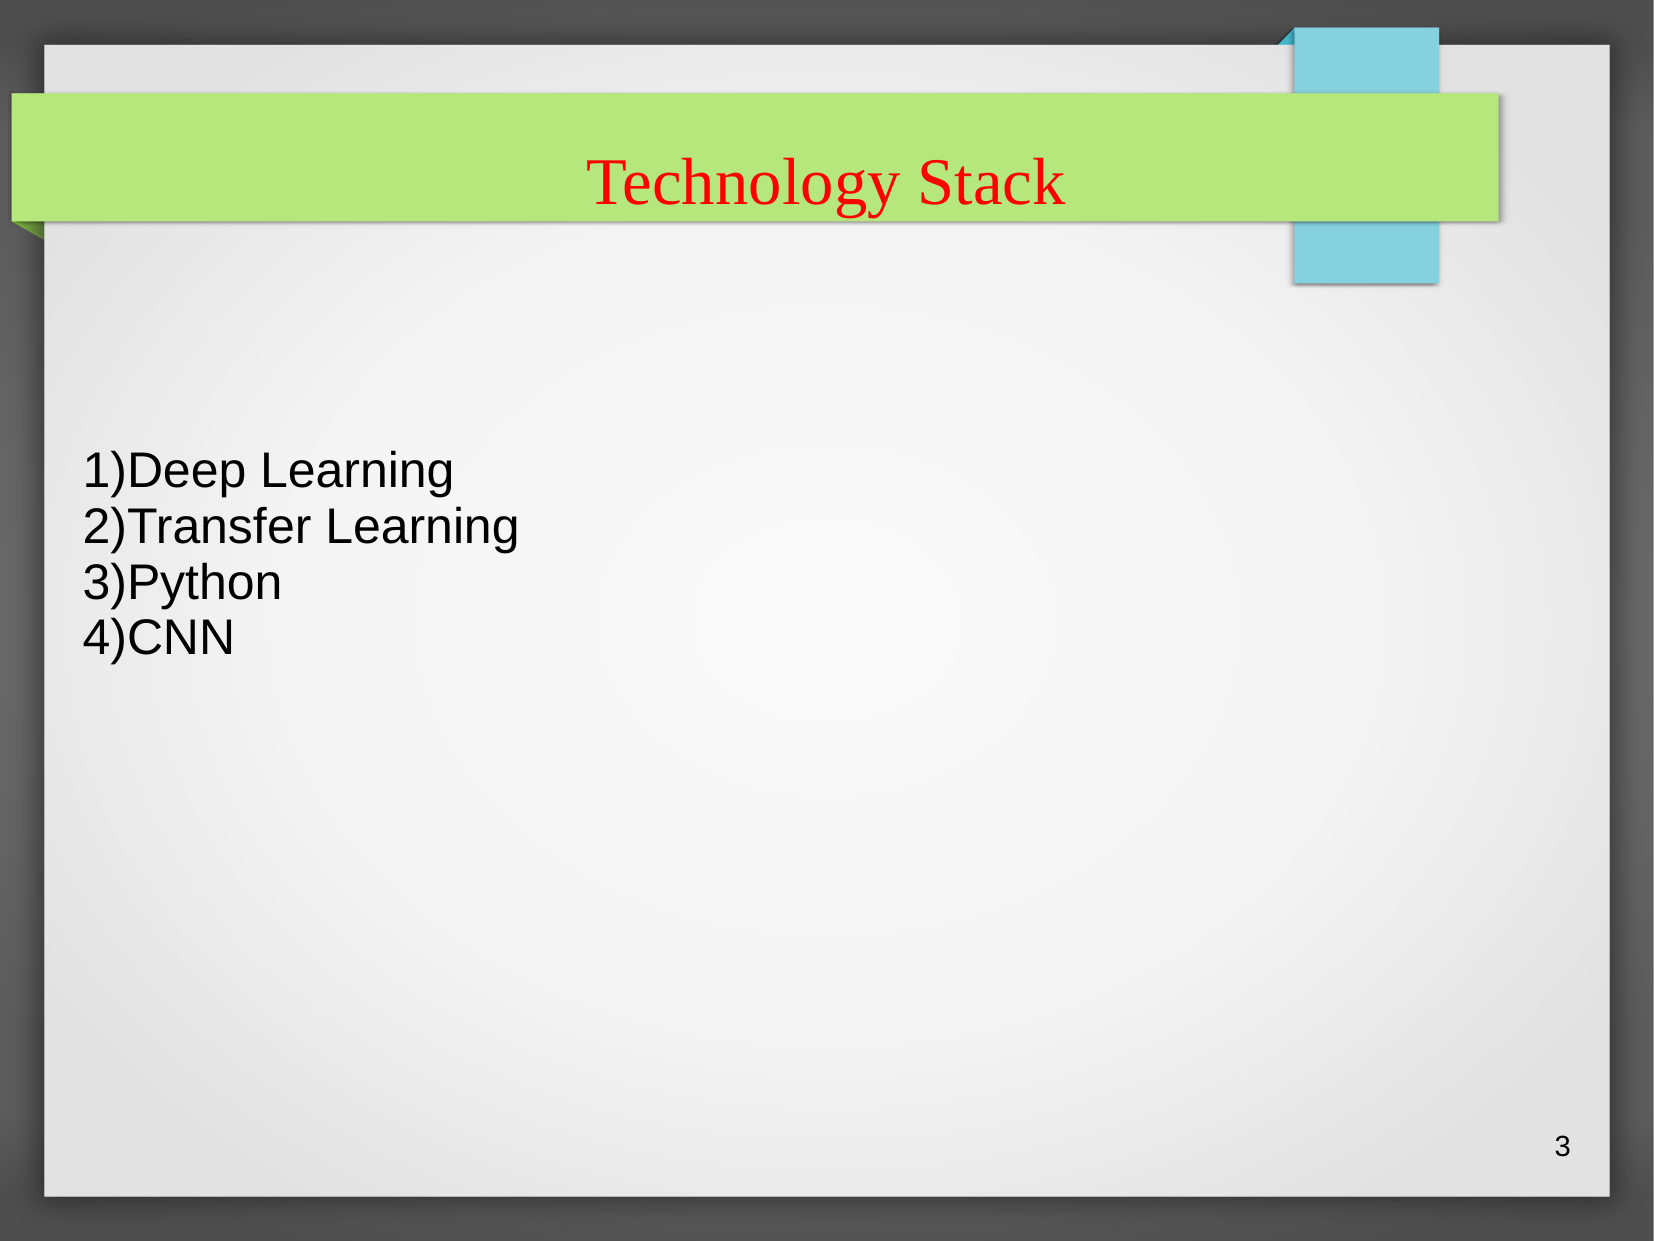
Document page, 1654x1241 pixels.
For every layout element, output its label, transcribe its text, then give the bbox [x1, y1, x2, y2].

picture [0, 0, 1654, 1241]
subtitle Technology Stack Deep Learning Transfer Learning Python CNN [82, 0, 1571, 1158]
